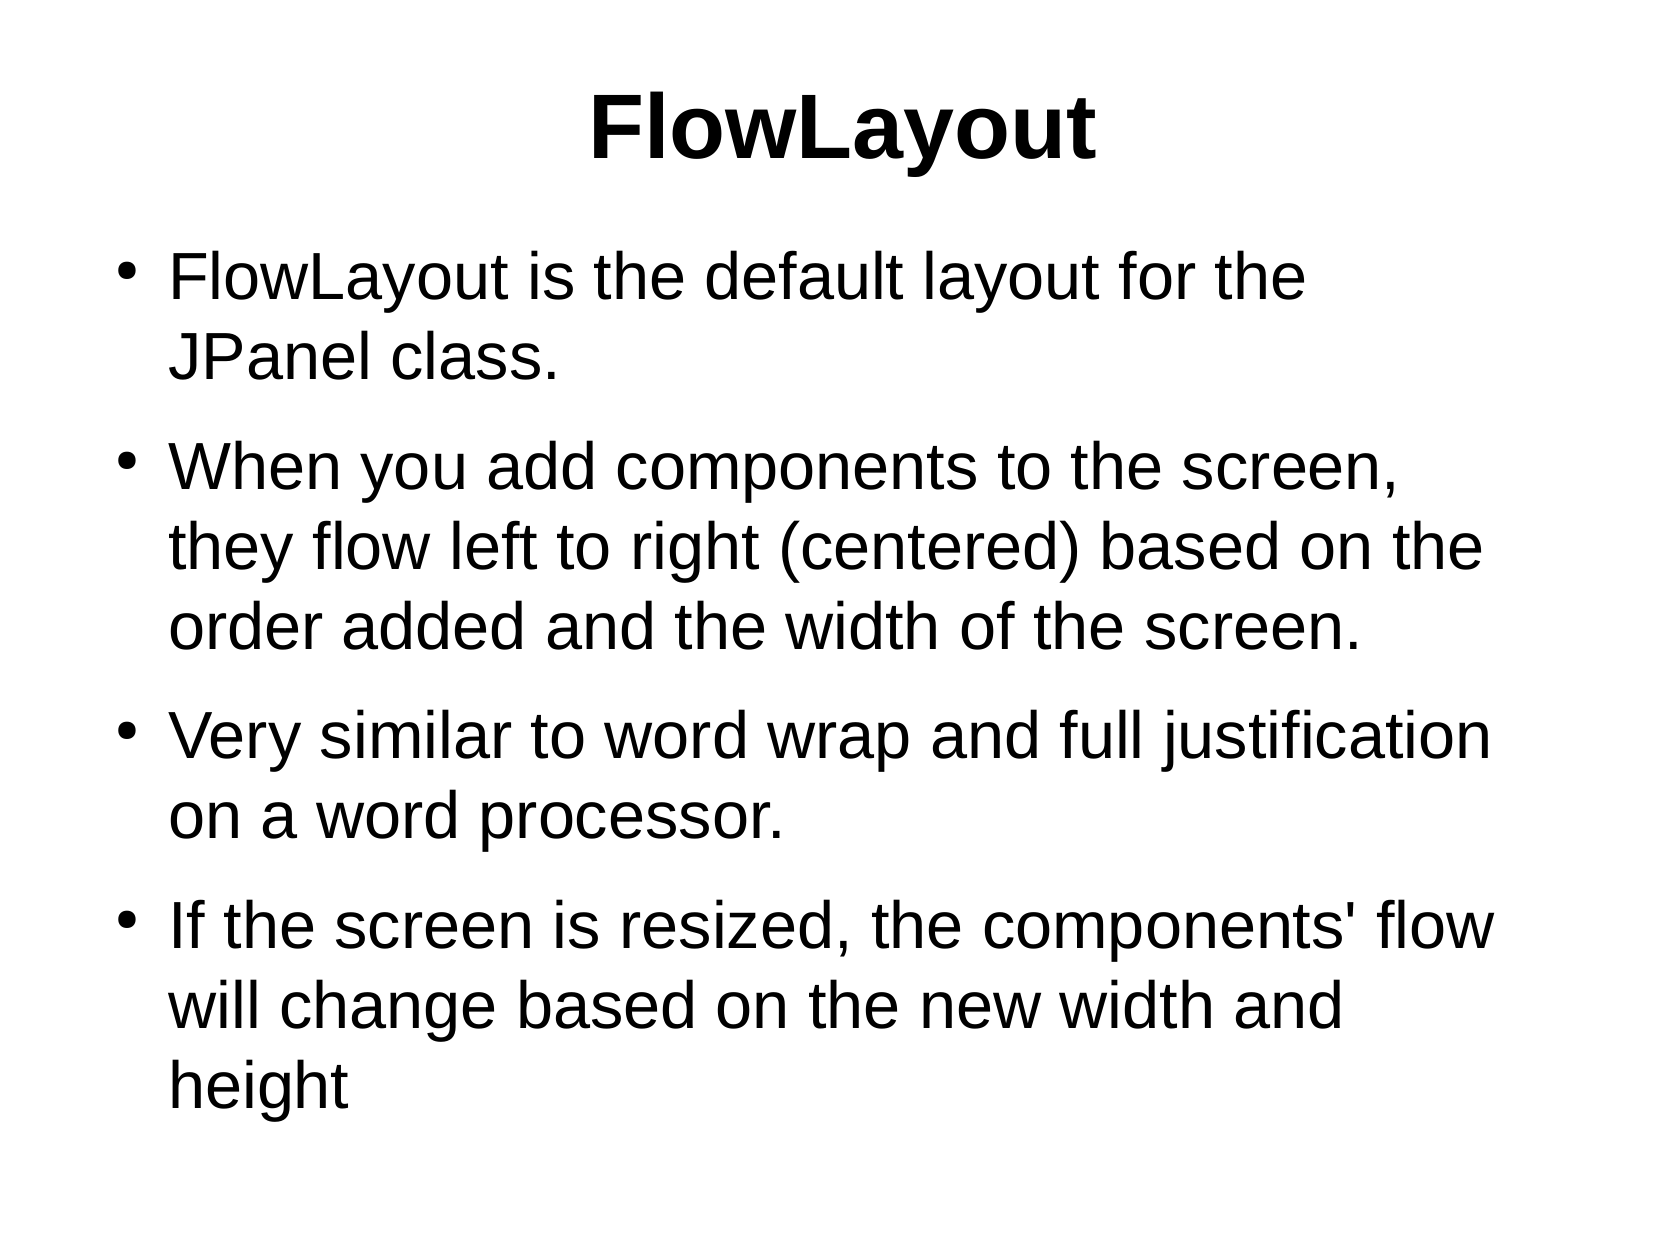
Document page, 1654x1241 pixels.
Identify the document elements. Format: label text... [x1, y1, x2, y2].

list FlowLayout is the default layout for the JPanel class. When you add components to the screen, they flow left to right (centered) based on the order added and the width of the screen. Very similar to word wrap and full justification on a word processor. If the screen is resized, the components' flow will change based on the new width and height [82, 225, 1538, 1186]
title FlowLayout [82, 49, 1571, 196]
